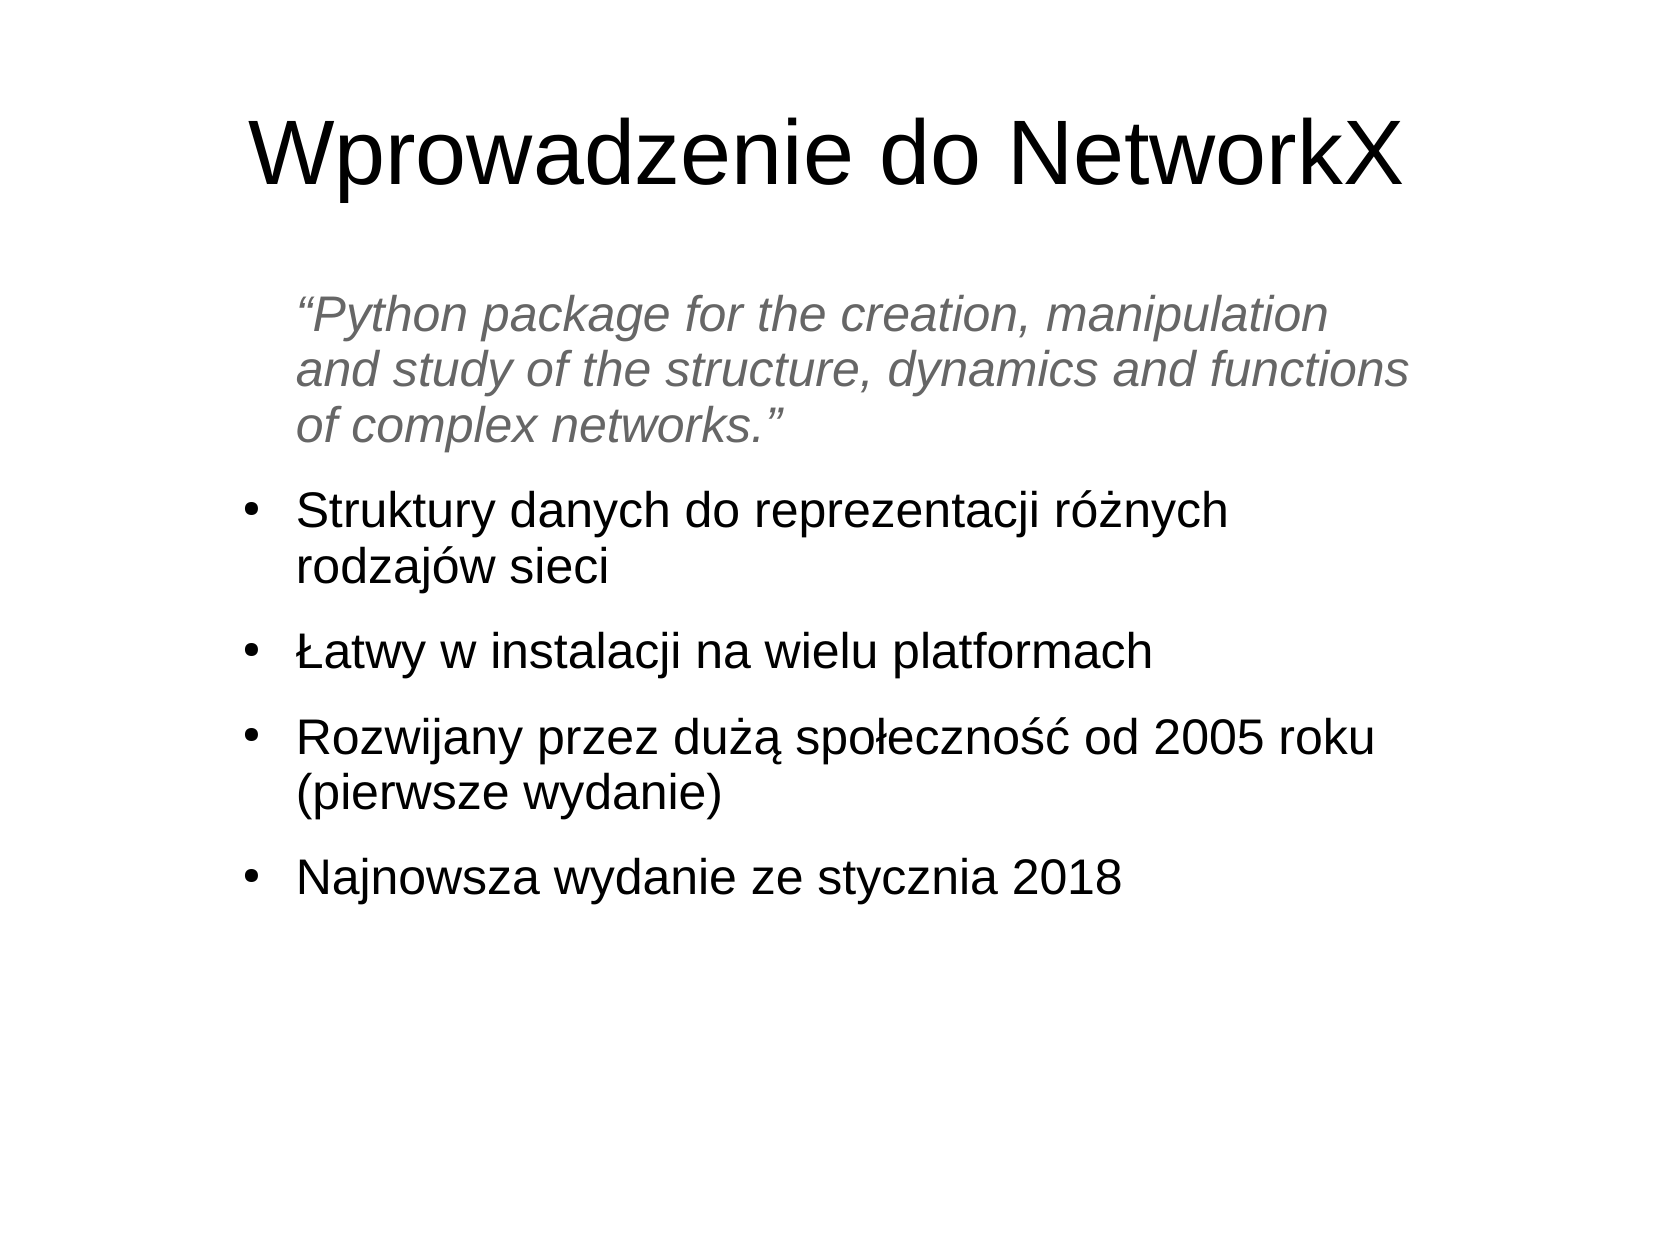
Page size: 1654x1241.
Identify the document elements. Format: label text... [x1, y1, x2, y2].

title Wprowadzenie do NetworkX [82, 49, 1571, 257]
list “Python package for the creation, manipulation and study of the structure, dynamics and functions of complex networks.” Struktury danych do reprezentacji różnych rodzajów sieci Łatwy w instalacji na wielu platformach Rozwijany przez dużą społeczność od 2005 roku (pierwsze wydanie) Najnowsza wydanie ze stycznia 2018 [225, 285, 1426, 1006]
